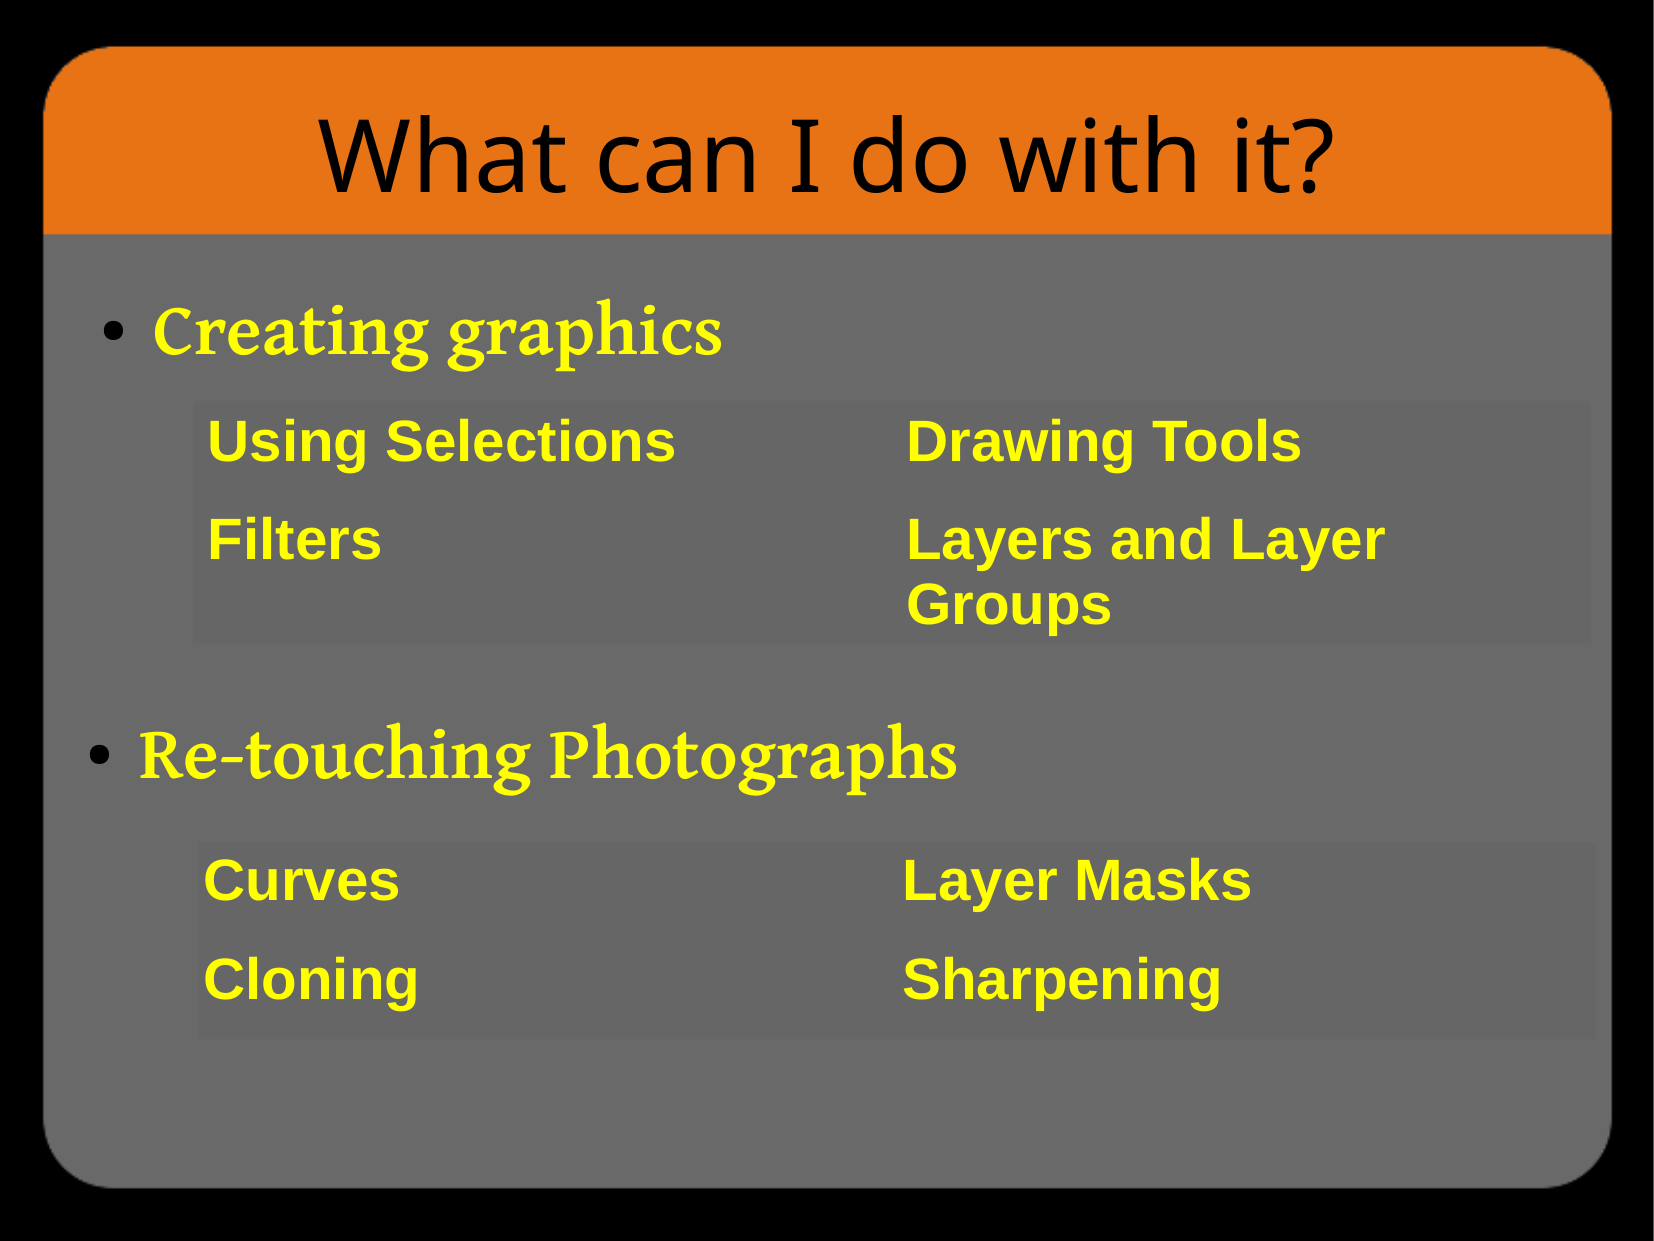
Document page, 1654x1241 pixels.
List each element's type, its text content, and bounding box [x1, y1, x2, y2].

table_header Curves [198, 842, 897, 941]
list Re-touching Photographs [68, 714, 1524, 826]
list Creating graphics [82, 290, 1538, 402]
table_cell Cloning [198, 941, 897, 1039]
table_header Drawing Tools [892, 401, 1591, 499]
picture [0, 0, 1654, 1241]
title What can I do with it? [82, 49, 1571, 257]
table_cell Sharpening [897, 941, 1596, 1039]
table_cell Filters [193, 499, 892, 644]
table_cell Layers and Layer Groups [892, 499, 1591, 644]
table_header Layer Masks [897, 842, 1596, 941]
table_header Using Selections [193, 401, 892, 499]
